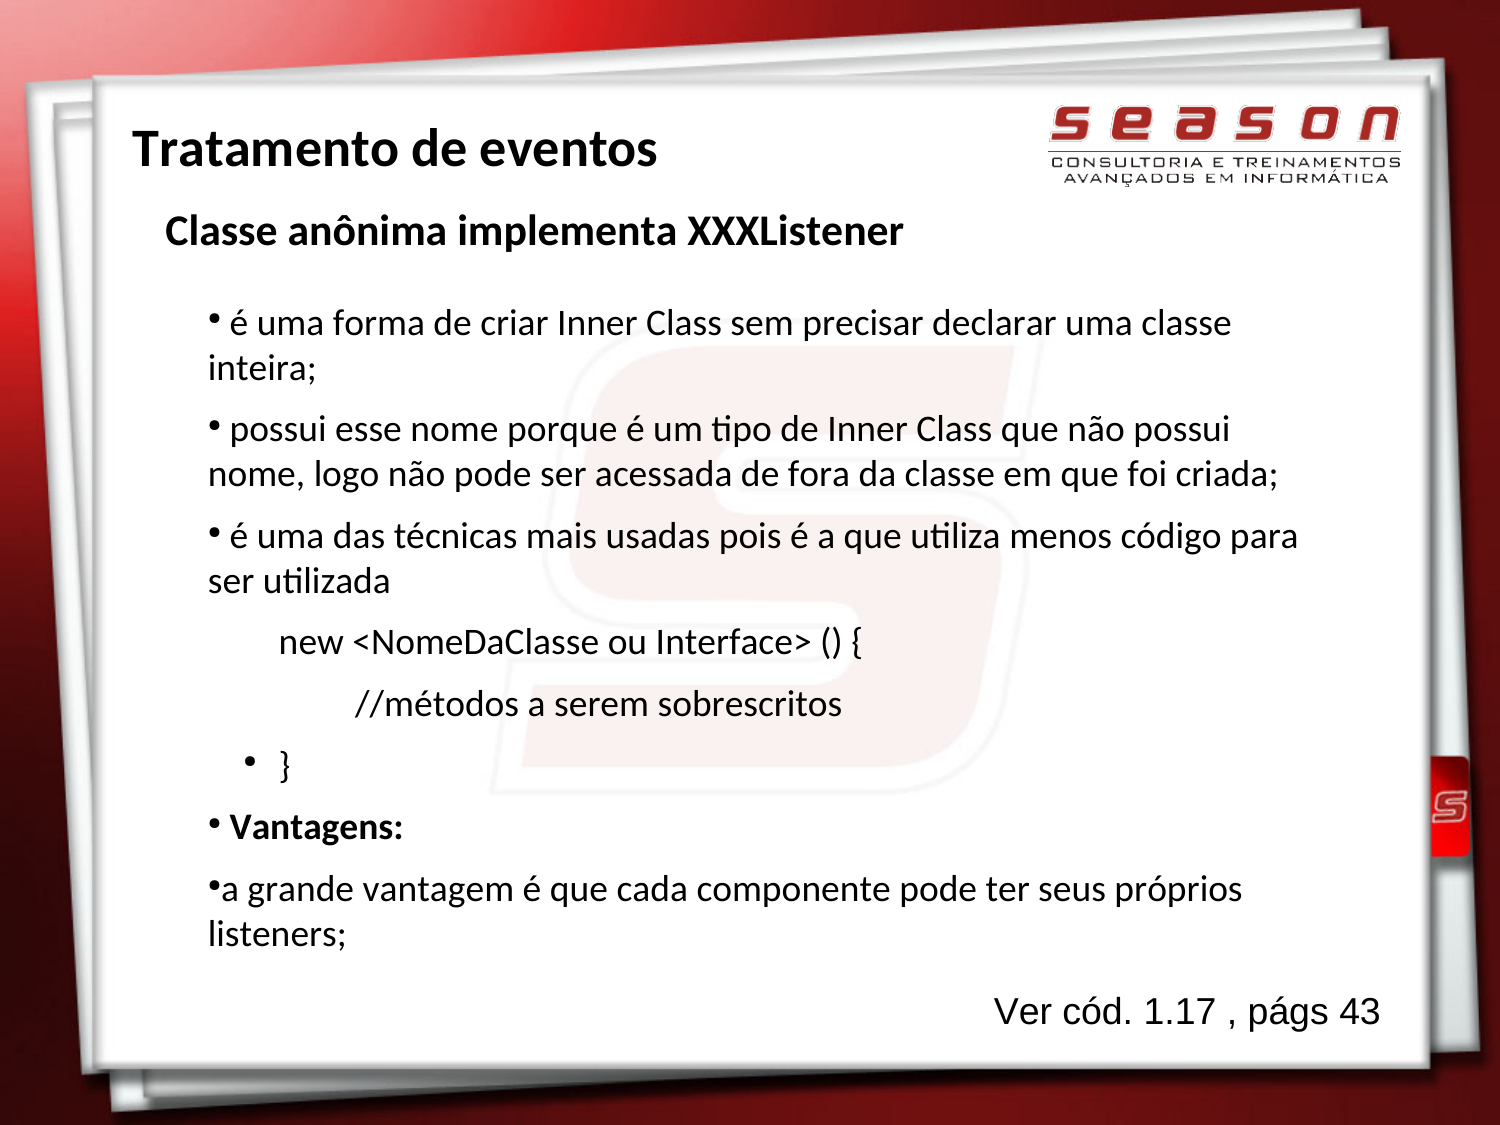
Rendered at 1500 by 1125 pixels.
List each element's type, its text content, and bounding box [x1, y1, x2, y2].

text_box Ver cód. 1.17 , págs 43 [708, 979, 1396, 1040]
picture [0, 0, 1500, 1125]
text_box é uma forma de criar Inner Class sem precisar declarar uma classe inteira; possui esse nome porque é um tipo de Inner Class que não possui nome, logo não pode ser acessada de fora da classe em que foi criada; é uma das técnicas mais usadas pois é a que utiliza menos código para ser utilizada new <NomeDaClasse ou Interface> () { //métodos a serem sobrescritos } Vantagens: a grande vantagem é que cada componente pode ter seus próprios listeners; [207, 274, 1328, 977]
title Tratamento de eventos [118, 33, 1394, 257]
text_box Classe anônima implementa XXXListener [165, 201, 1240, 255]
